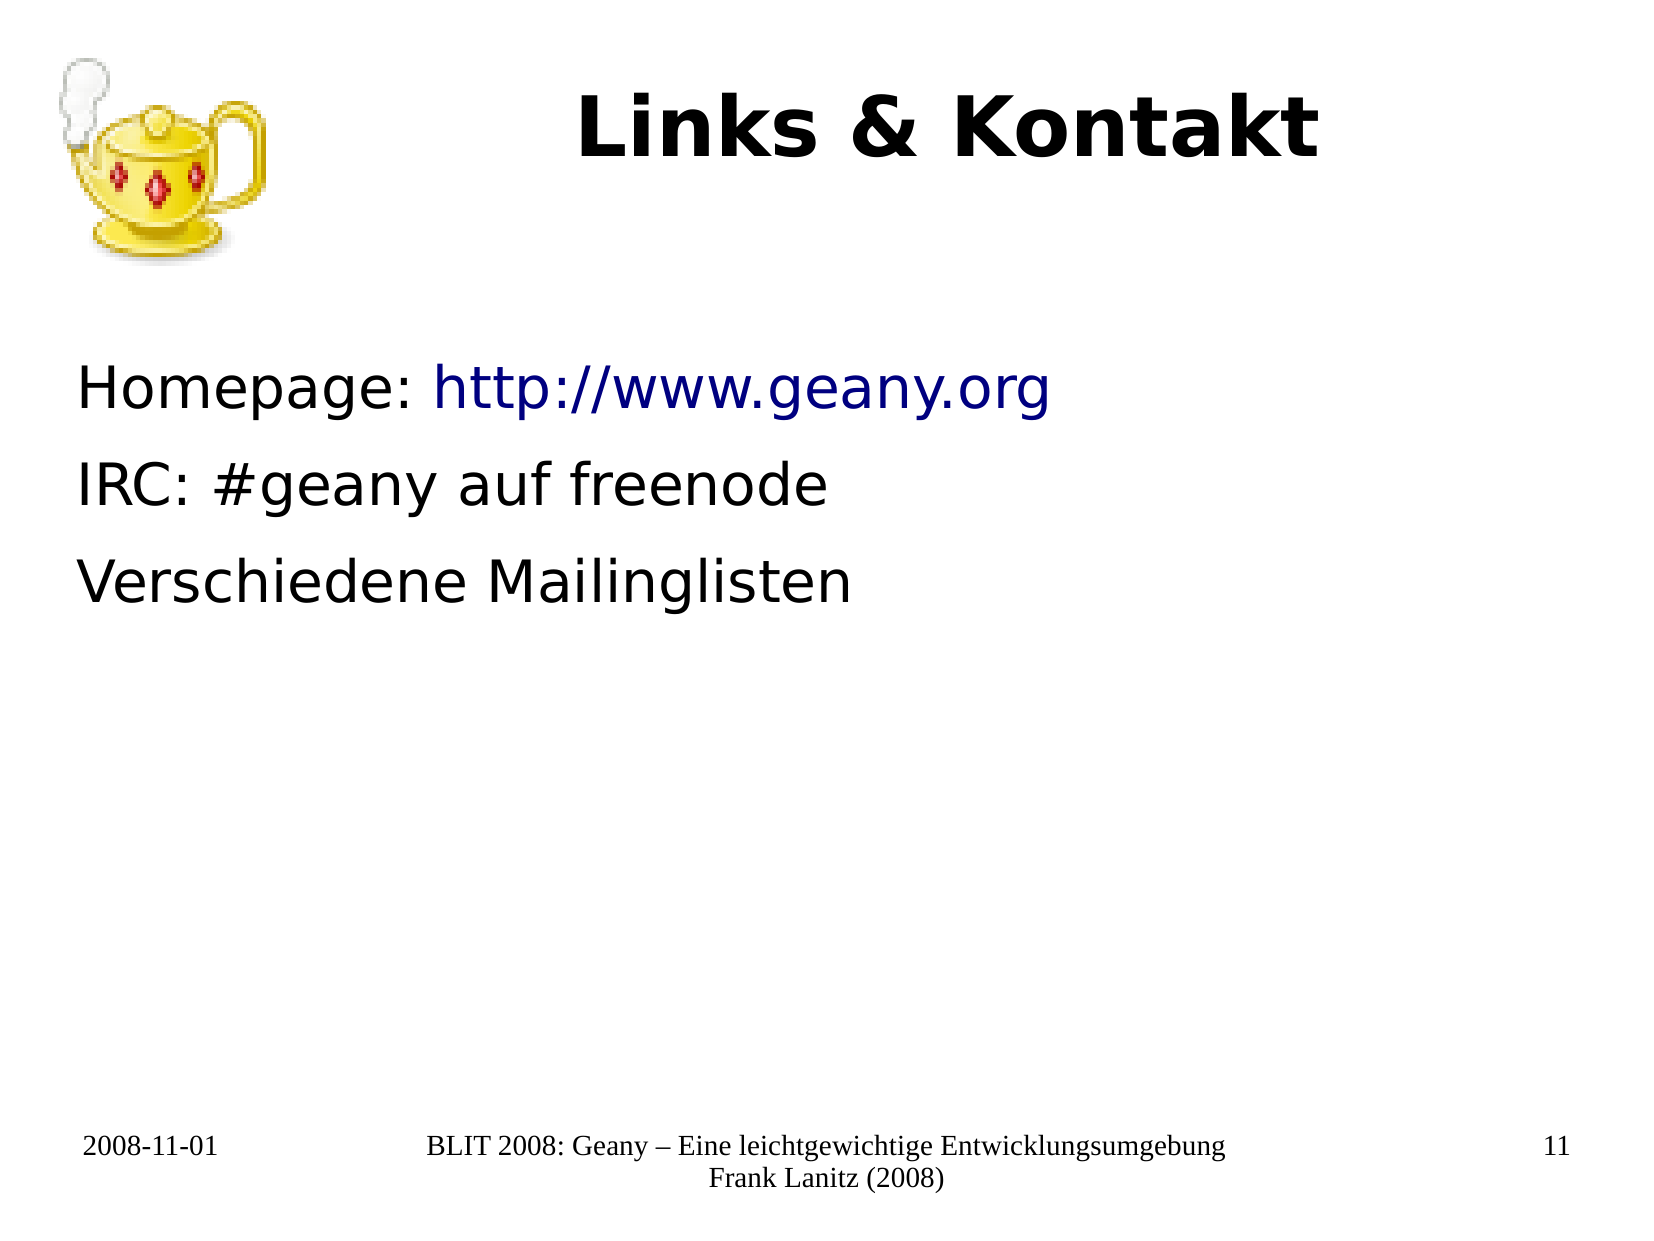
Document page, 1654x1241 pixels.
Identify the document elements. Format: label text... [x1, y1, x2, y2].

picture [59, 58, 266, 266]
title Links & Kontakt [324, 49, 1571, 207]
list Homepage: http://www.geany.org IRC: #geany auf freenode Verschiedene Mailinglisten [59, 354, 1542, 1064]
